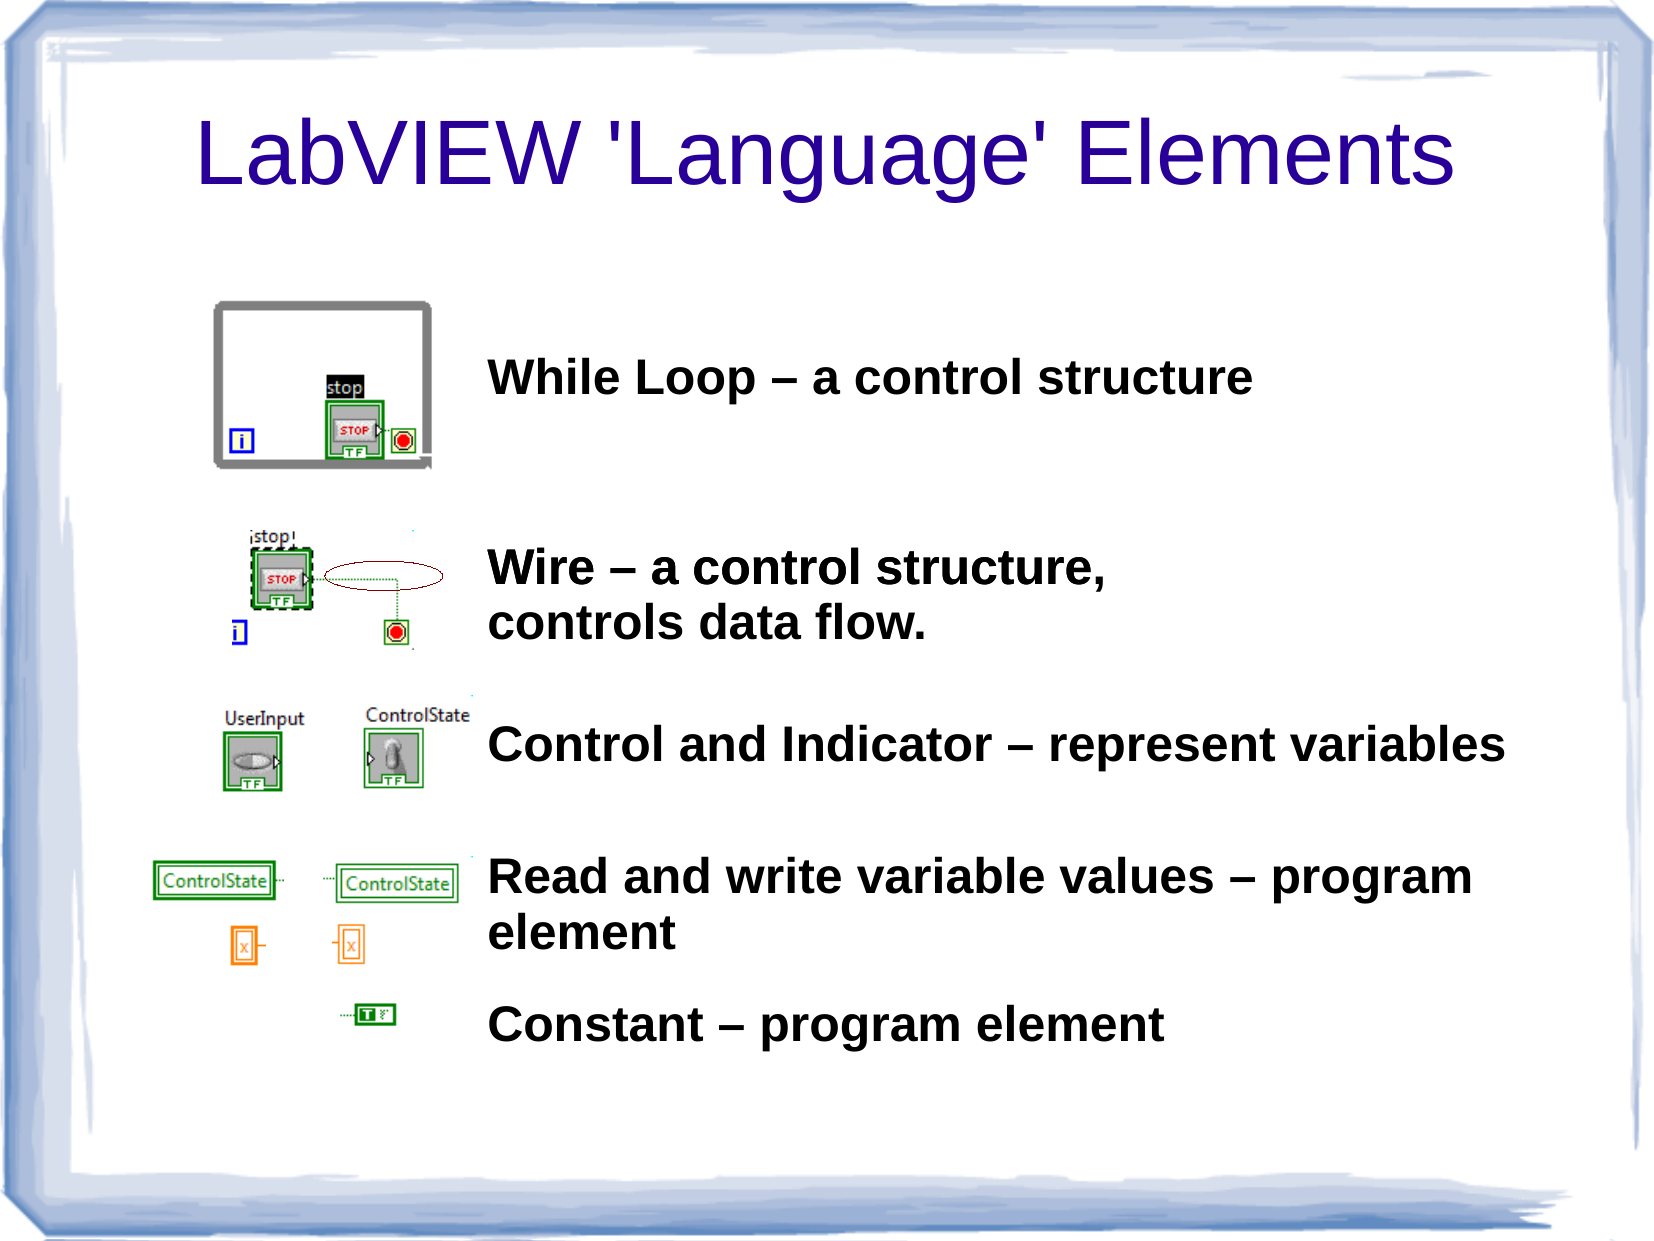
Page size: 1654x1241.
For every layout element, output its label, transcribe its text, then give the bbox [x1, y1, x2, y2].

text_box While Loop – a control structure [472, 341, 1329, 414]
text_box Wire – a control structure, controls data flow. [472, 531, 1329, 661]
text_box [324, 561, 443, 591]
title LabVIEW 'Language' Elements [82, 56, 1571, 250]
text_box Control and Indicator – represent variables [472, 708, 1565, 781]
picture [0, 0, 1654, 1241]
text_box Constant – program element [472, 988, 1565, 1063]
text_box Read and write variable values – program element [472, 840, 1565, 975]
